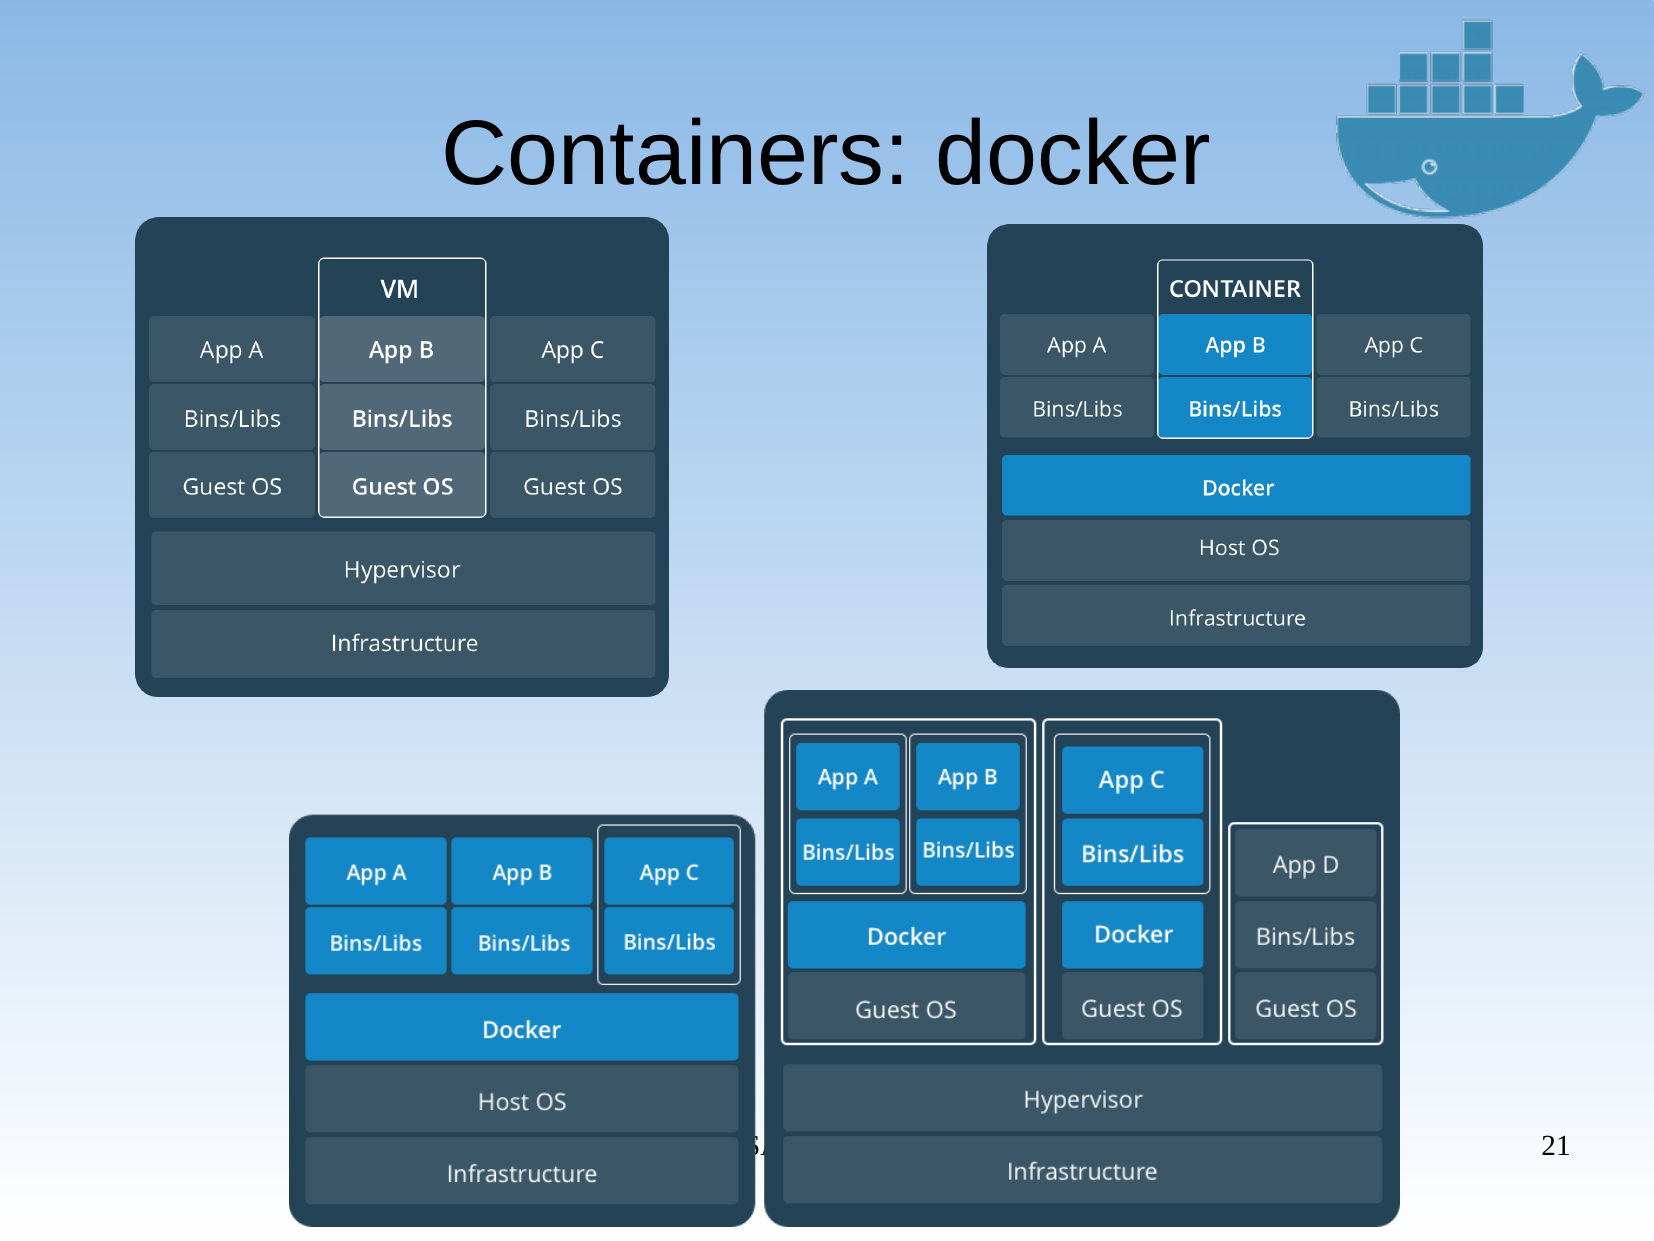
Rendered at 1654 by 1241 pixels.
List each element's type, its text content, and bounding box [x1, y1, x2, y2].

picture [135, 217, 1400, 1227]
title Containers: docker [82, 49, 1334, 257]
picture [987, 0, 1648, 668]
